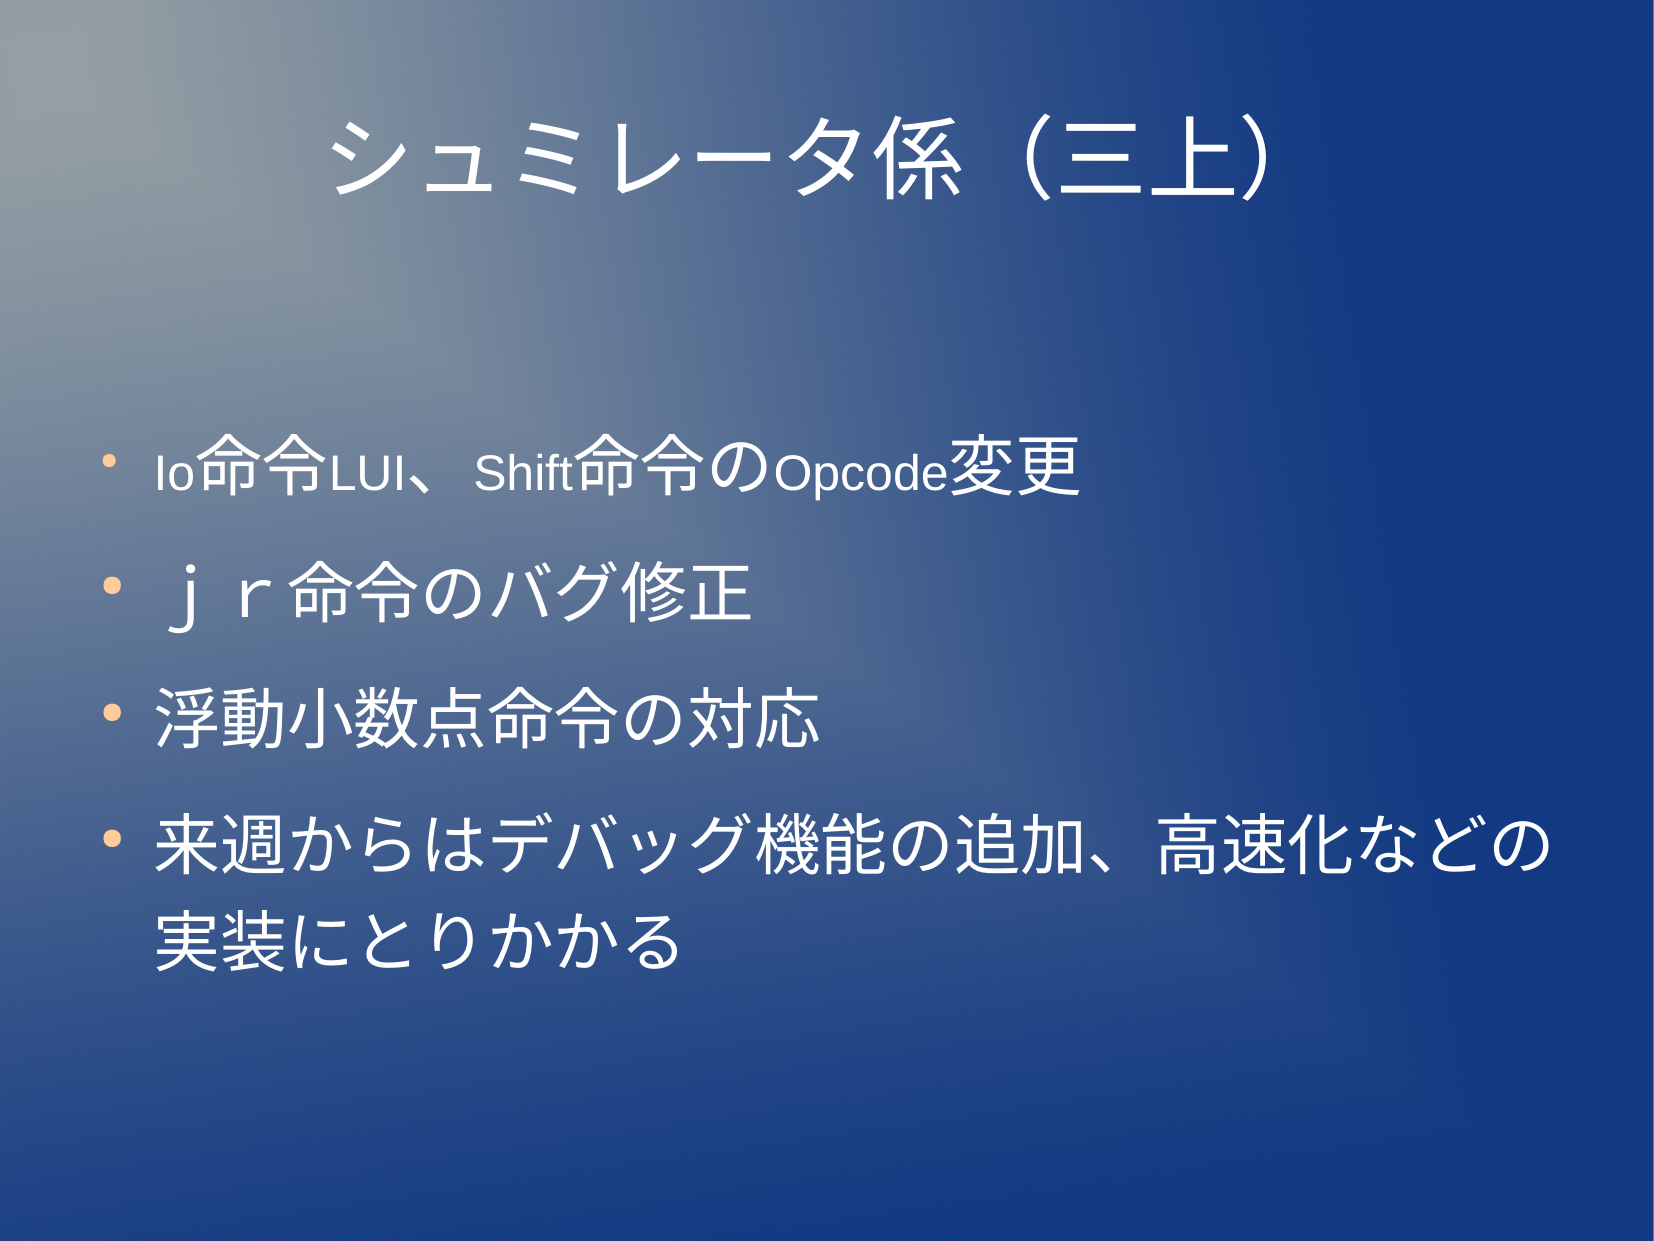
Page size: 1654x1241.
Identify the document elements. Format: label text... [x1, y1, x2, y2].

list Io命令LUI、Shift命令のOpcode変更 ｊｒ命令のバグ修正 浮動小数点命令の対応 来週からはデバッグ機能の追加、高速化などの実装にとりかかる [82, 413, 1571, 1010]
title シュミレータ係（三上） [82, 49, 1571, 257]
picture [0, 0, 1654, 1241]
